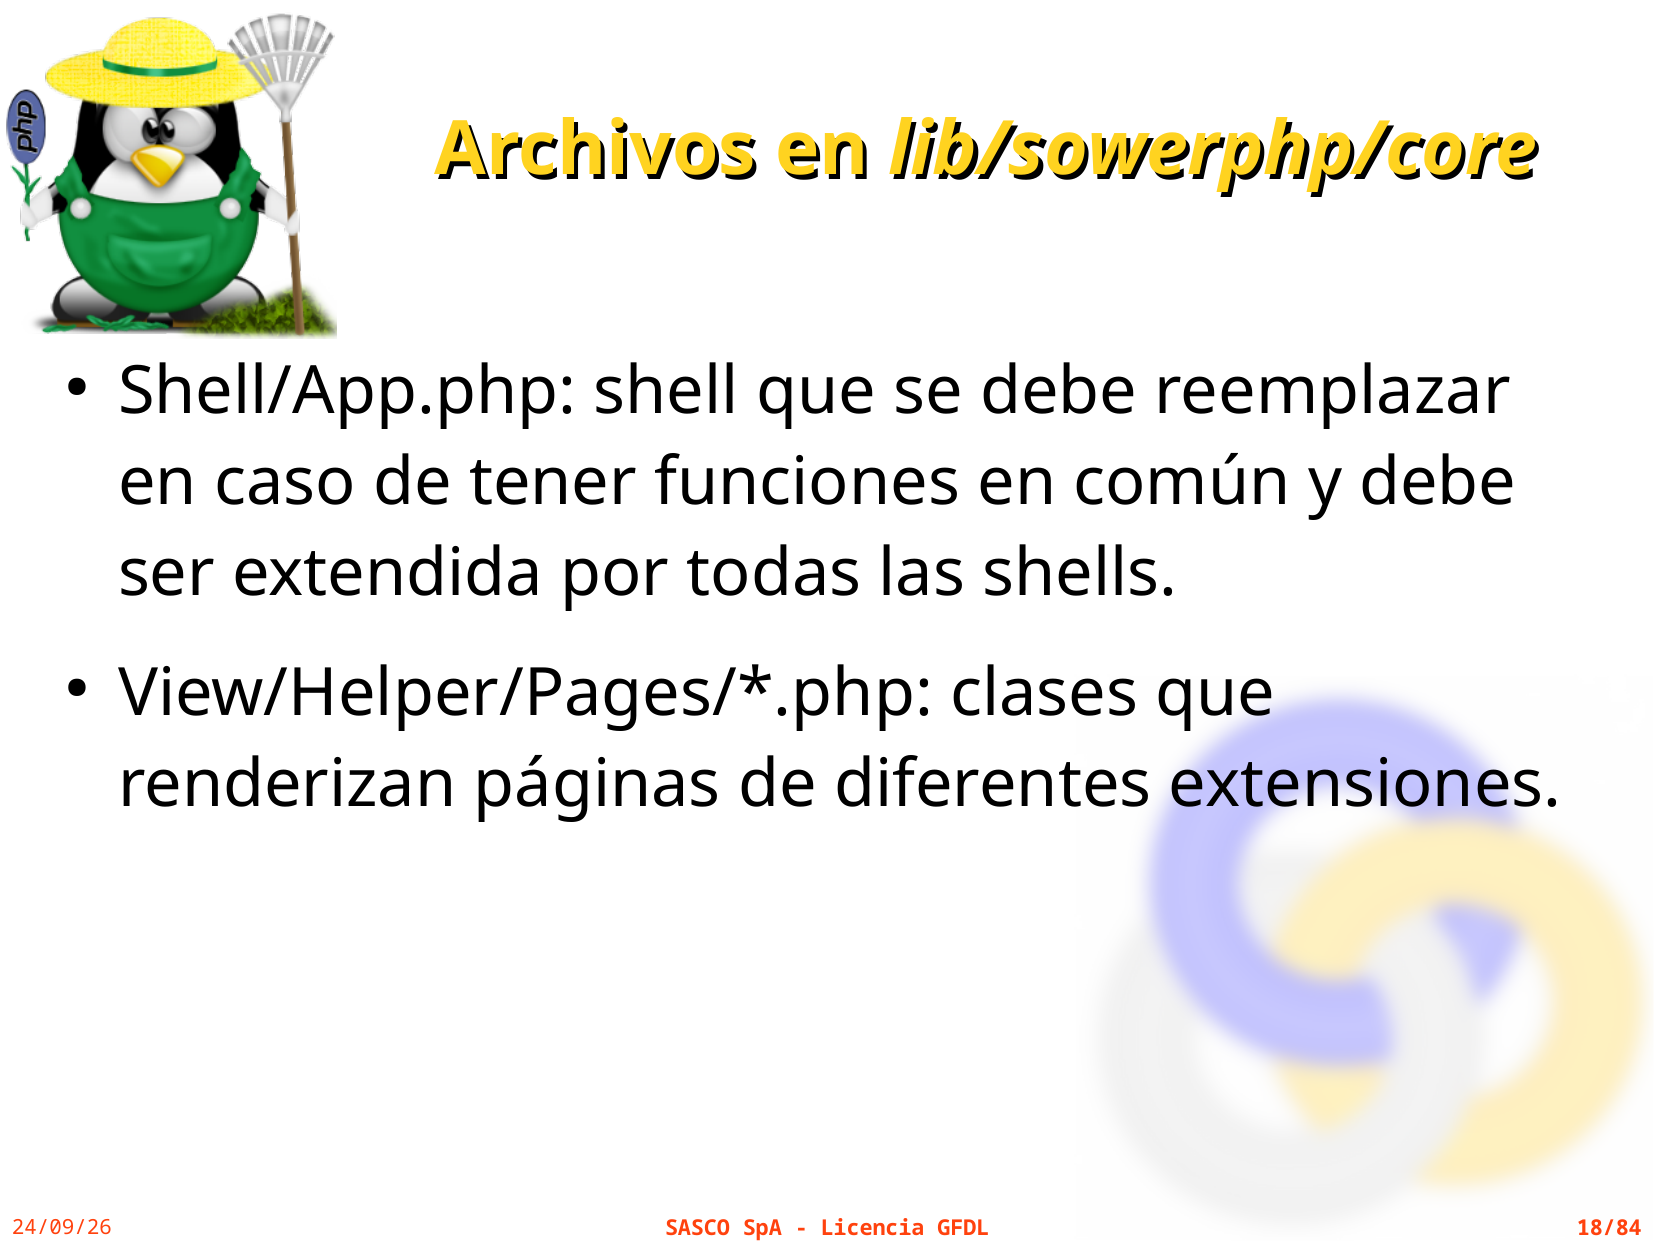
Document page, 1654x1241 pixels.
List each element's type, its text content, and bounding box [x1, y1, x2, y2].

title Archivos en lib/sowerphp/core [366, 35, 1607, 257]
list Shell/App.php: shell que se debe reemplazar en caso de tener funciones en común y debe ser extendida por todas las shells. View/Helper/Pages/*.php: clases que renderizan páginas de diferentes extensiones. [47, 342, 1607, 1182]
picture [1074, 657, 1654, 1241]
picture [4, 5, 337, 339]
